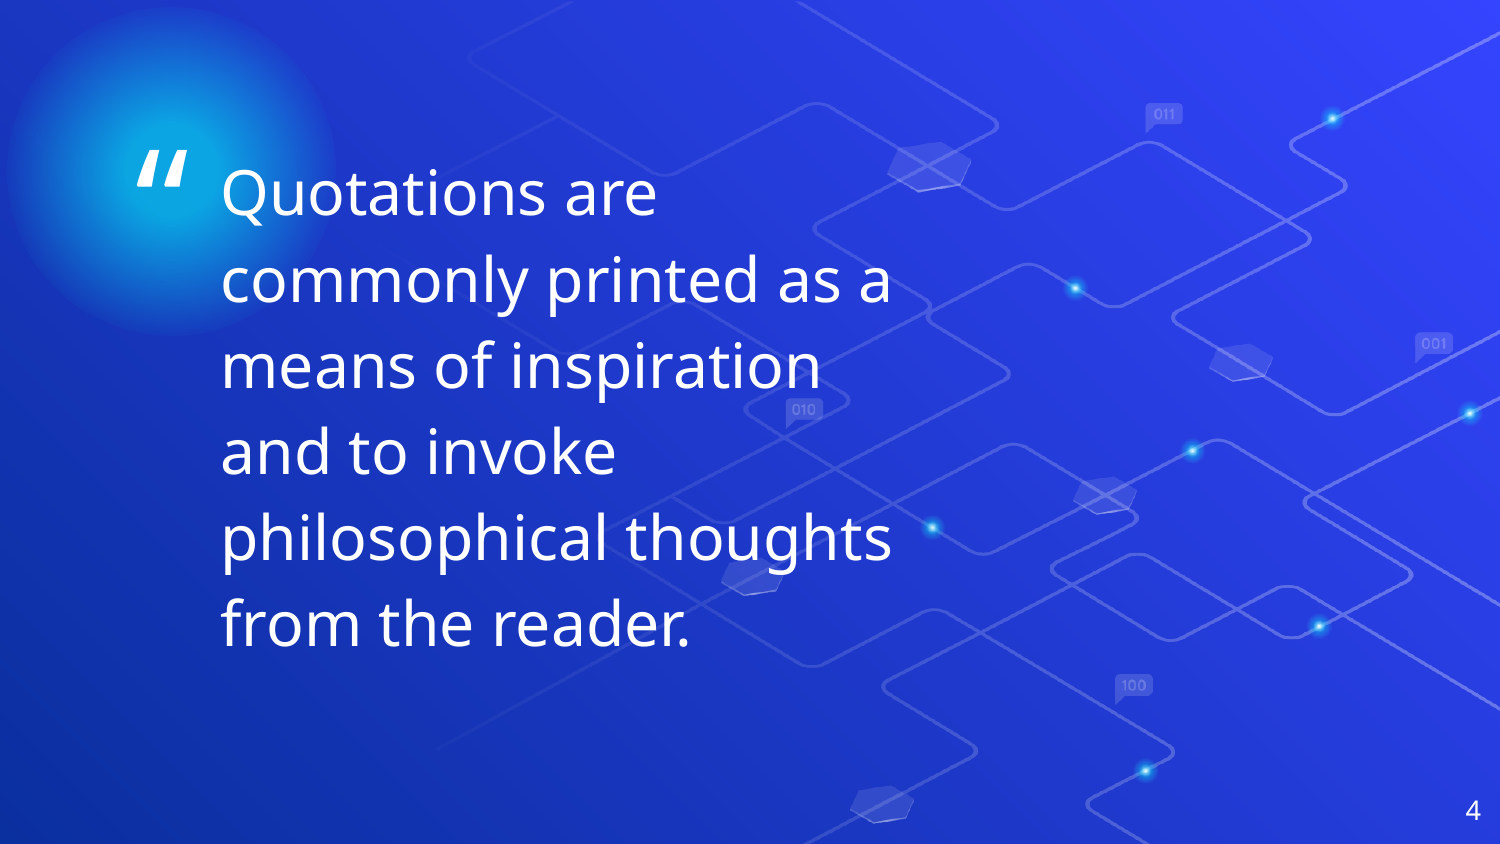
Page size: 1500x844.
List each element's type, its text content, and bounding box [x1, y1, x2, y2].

slide_number <number> [1391, 779, 1482, 844]
list Quotations are commonly printed as a means of inspiration and to invoke philosophical thoughts from the reader. [220, 142, 908, 748]
picture [0, 0, 1500, 844]
